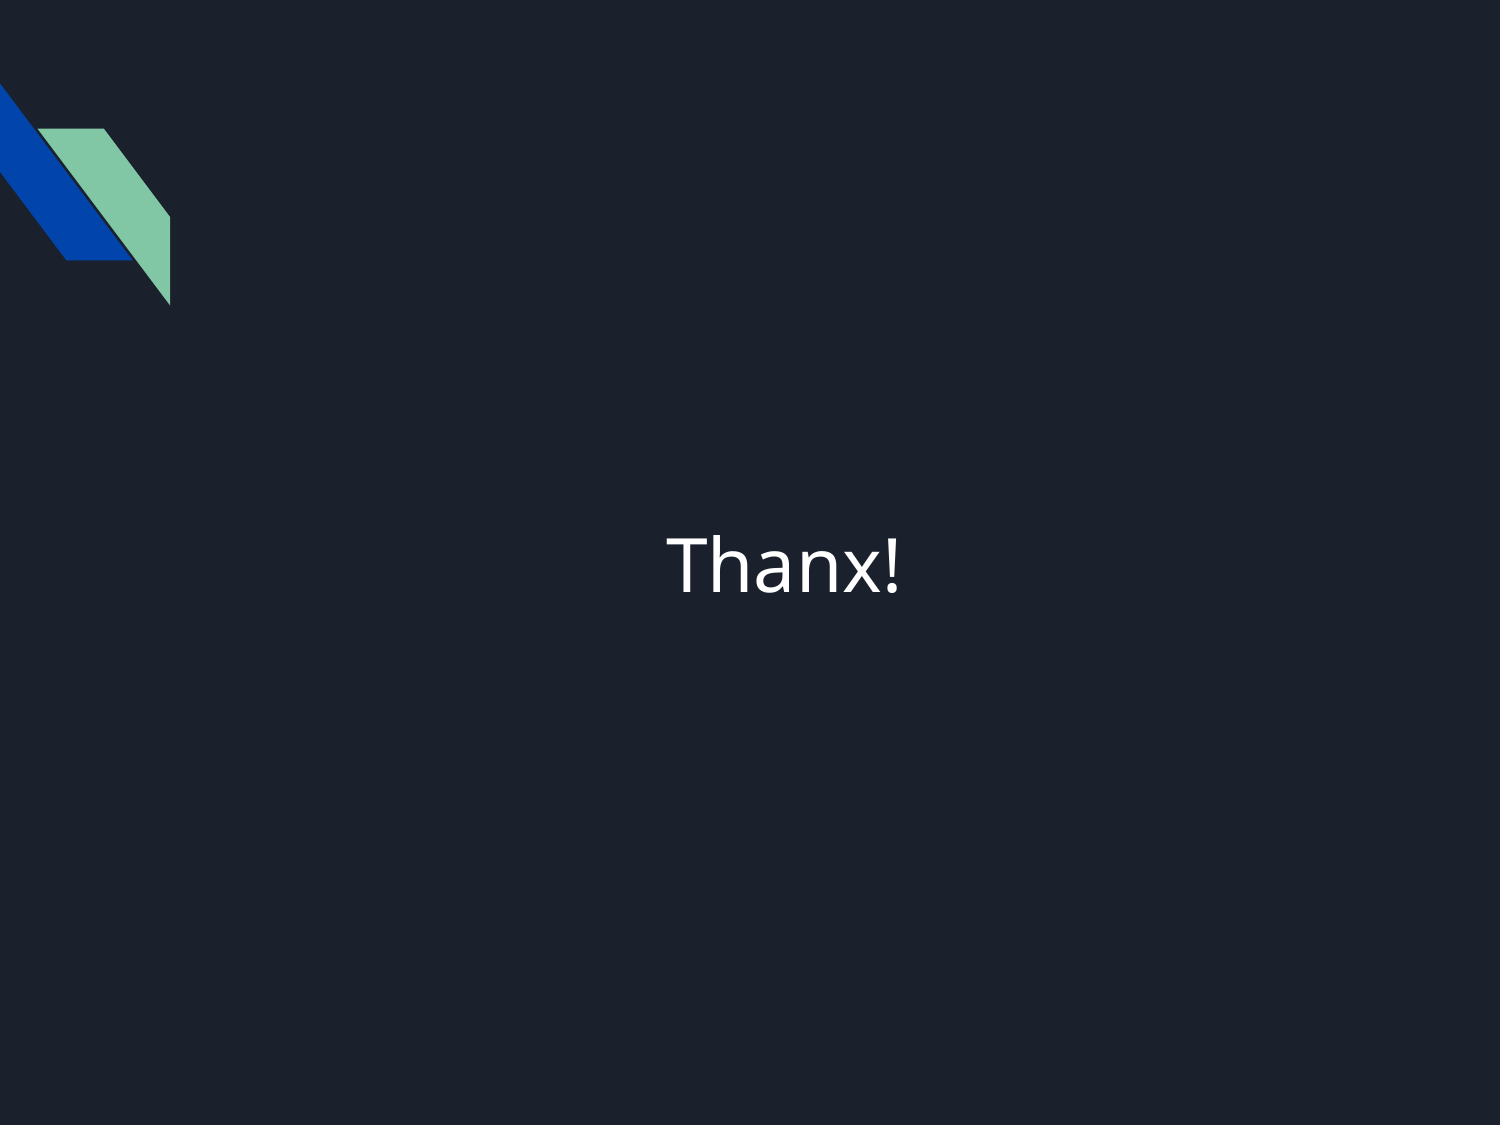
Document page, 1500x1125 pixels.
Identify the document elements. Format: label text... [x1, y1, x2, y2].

title Thanx! [206, 502, 1362, 703]
